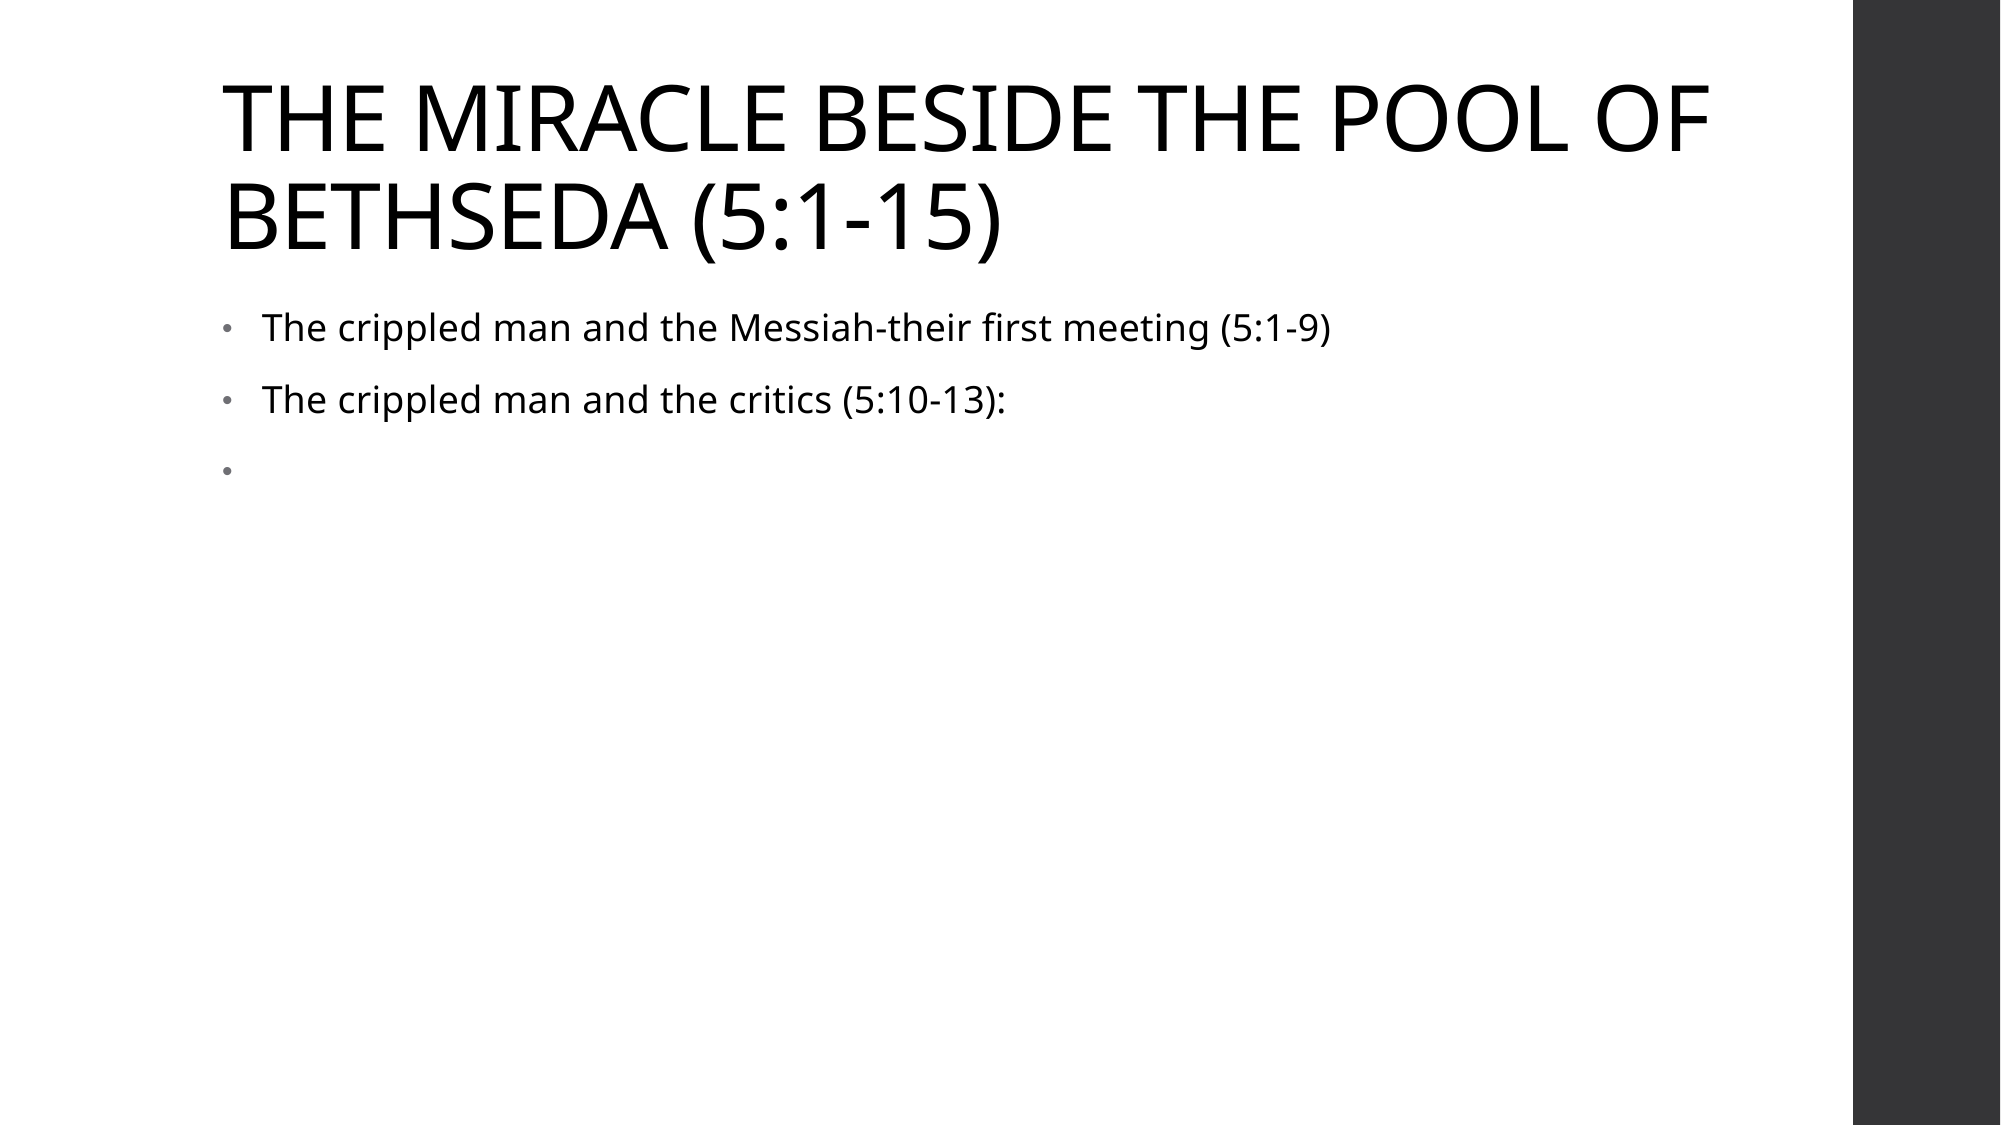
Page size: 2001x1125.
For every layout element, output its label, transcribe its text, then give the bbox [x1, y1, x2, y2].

list The crippled man and the Messiah-their first meeting (5:1-9) The crippled man and the critics (5:10-13): [206, 299, 1617, 1014]
title THE MIRACLE BESIDE THE POOL OF BETHSEDA (5:1-15) [206, 60, 1797, 278]
